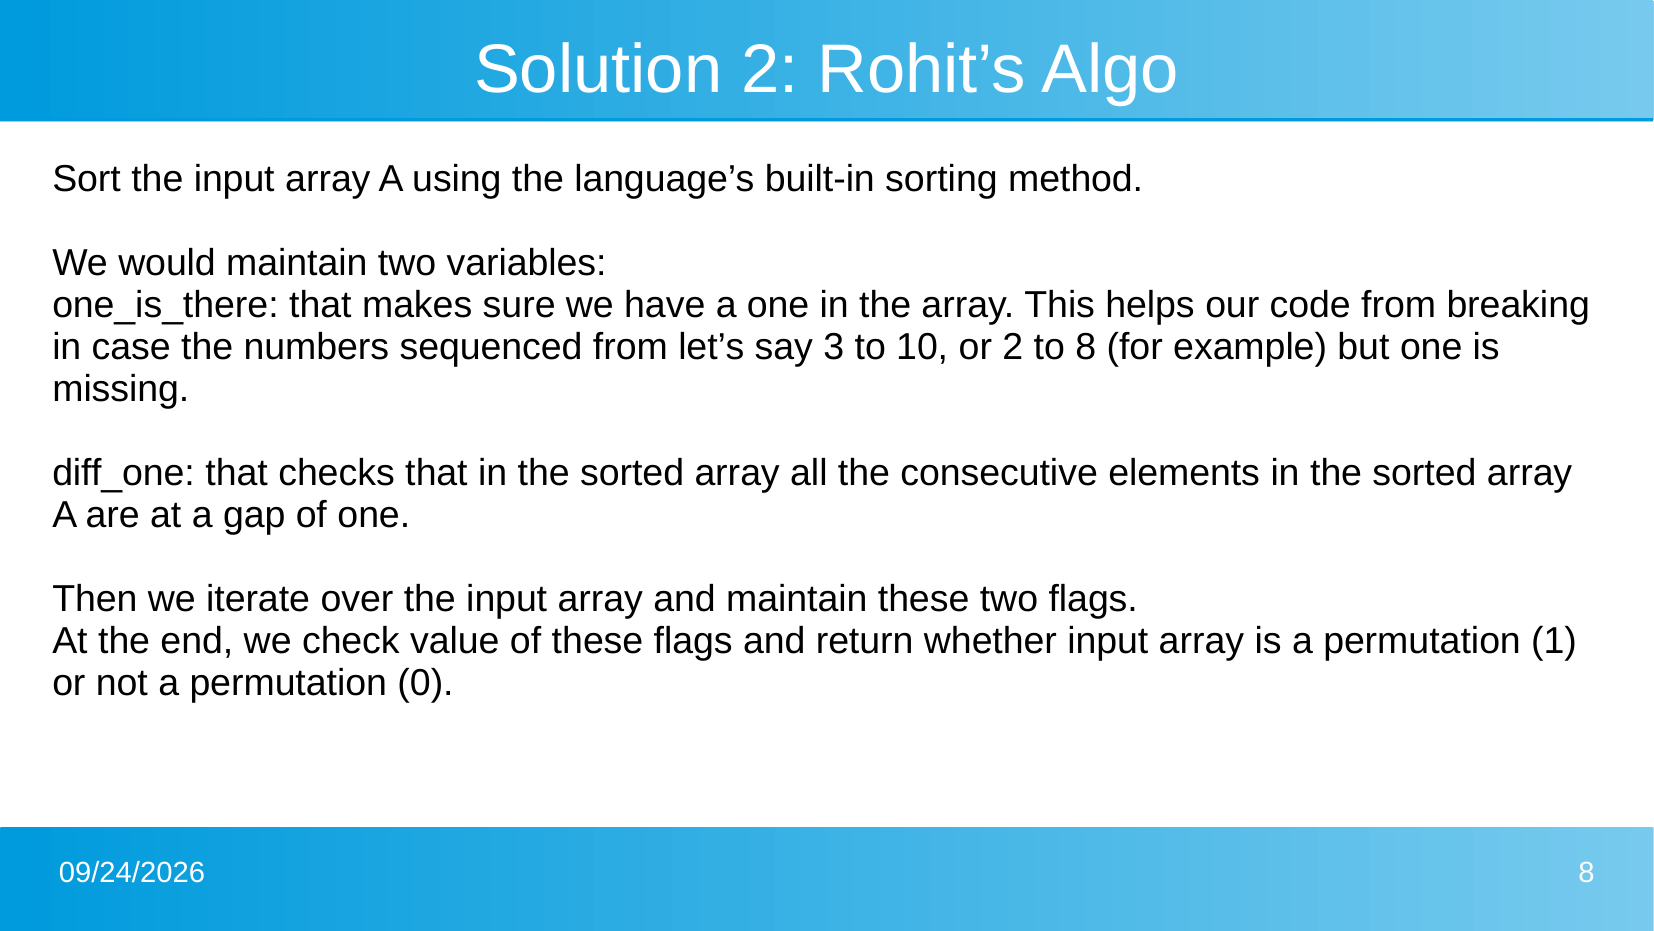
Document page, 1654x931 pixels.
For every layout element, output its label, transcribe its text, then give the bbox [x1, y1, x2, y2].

text_box Sort the input array A using the language’s built-in sorting method. We would maintain two variables: one_is_there: that makes sure we have a one in the array. This helps our code from breaking in case the numbers sequenced from let’s say 3 to 10, or 2 to 8 (for example) but one is missing. diff_one: that checks that in the sorted array all the consecutive elements in the sorted array A are at a gap of one. Then we iterate over the input array and maintain these two flags. At the end, we check value of these flags and return whether input array is a permutation (1) or not a permutation (0). [37, 150, 1613, 788]
title Solution 2: Rohit’s Algo [59, 29, 1595, 108]
